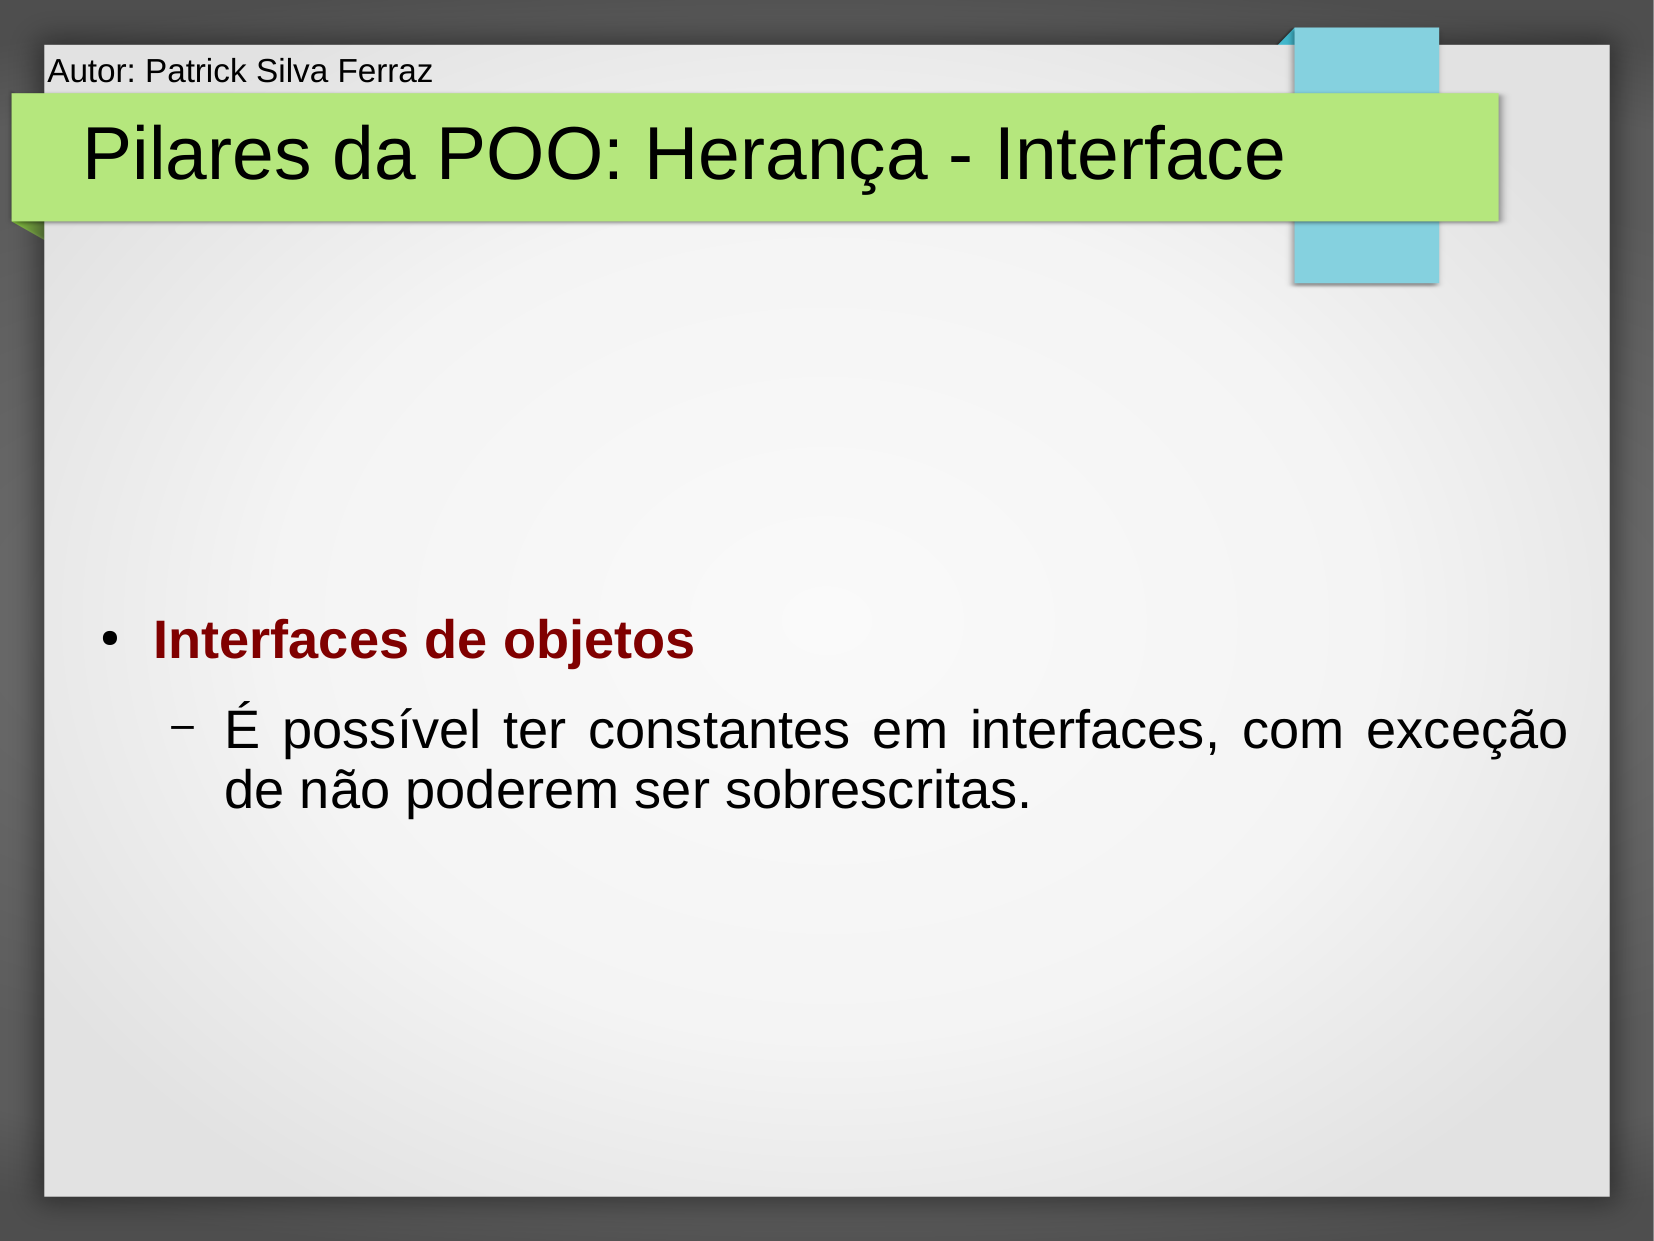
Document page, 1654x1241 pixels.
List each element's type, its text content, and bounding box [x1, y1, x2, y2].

picture [0, 0, 1654, 1241]
list Interfaces de objetos É possível ter constantes em interfaces, com exceção de não poderem ser sobrescritas. [82, 295, 1571, 1134]
text_box Autor: Patrick Silva Ferraz [47, 47, 876, 95]
title Pilares da POO: Herança - Interface [82, 69, 1465, 238]
